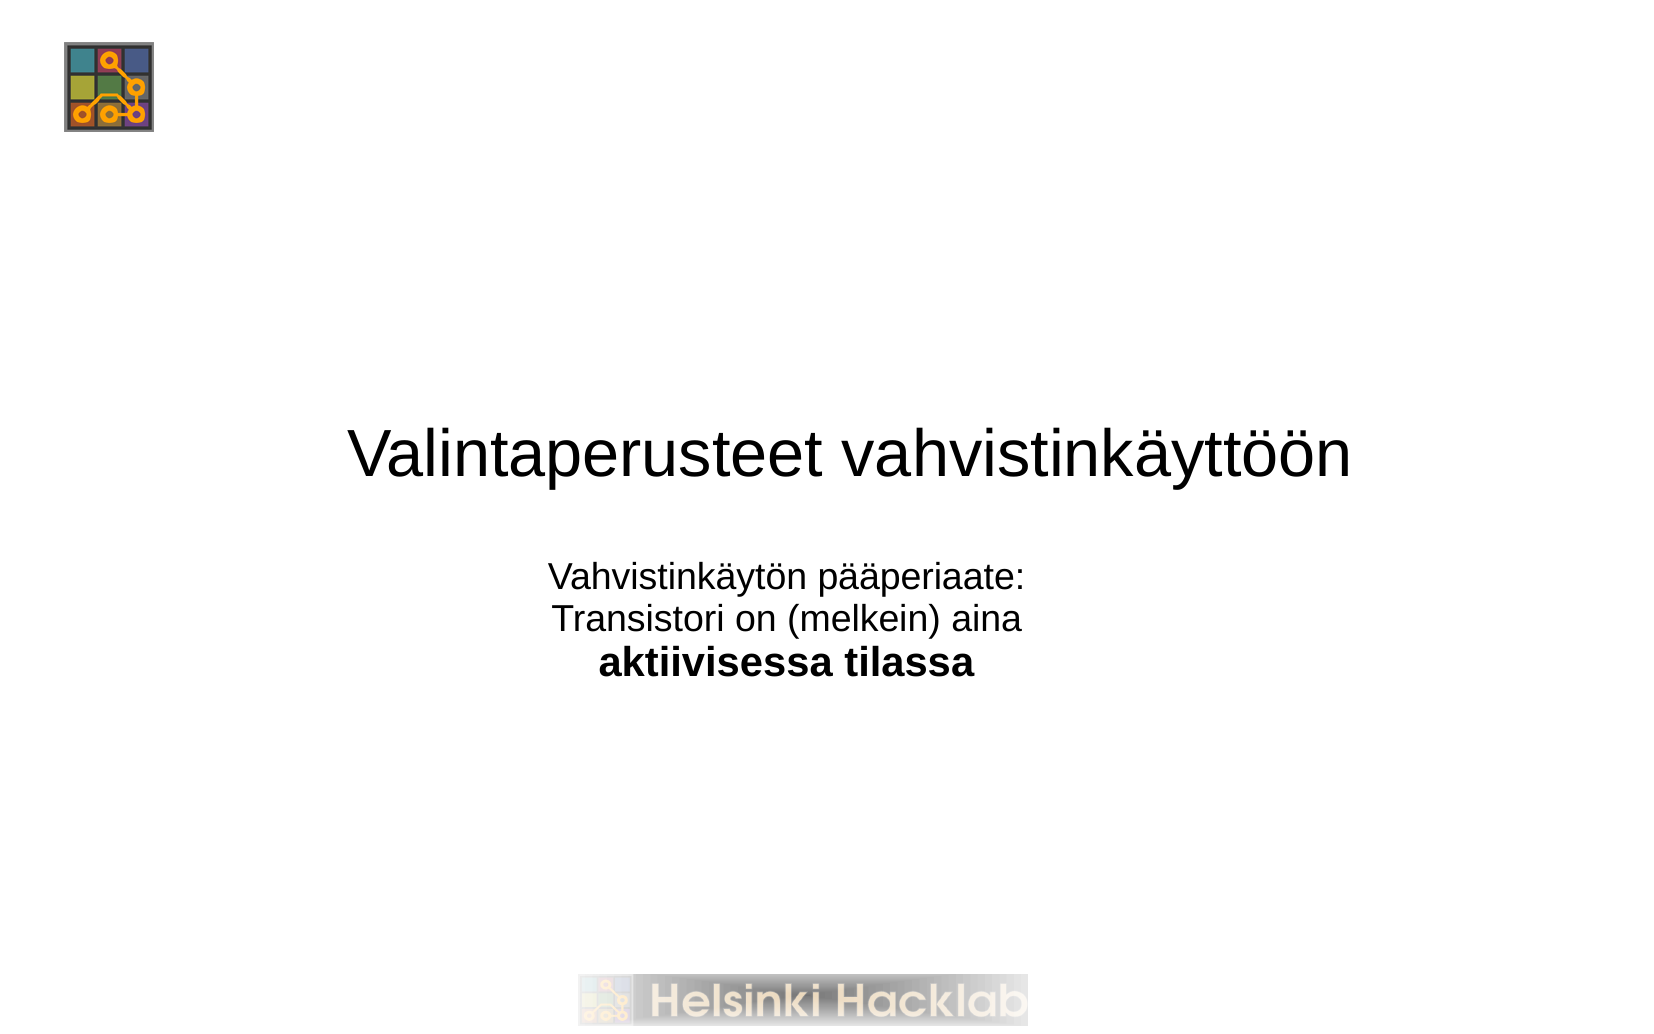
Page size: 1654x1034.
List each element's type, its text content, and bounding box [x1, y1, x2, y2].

text_box Vahvistinkäytön pääperiaate: Transistori on (melkein) aina aktiivisessa tilassa [533, 547, 1069, 725]
subtitle Valintaperusteet vahvistinkäyttöön [153, 275, 1548, 632]
picture [64, 42, 154, 132]
